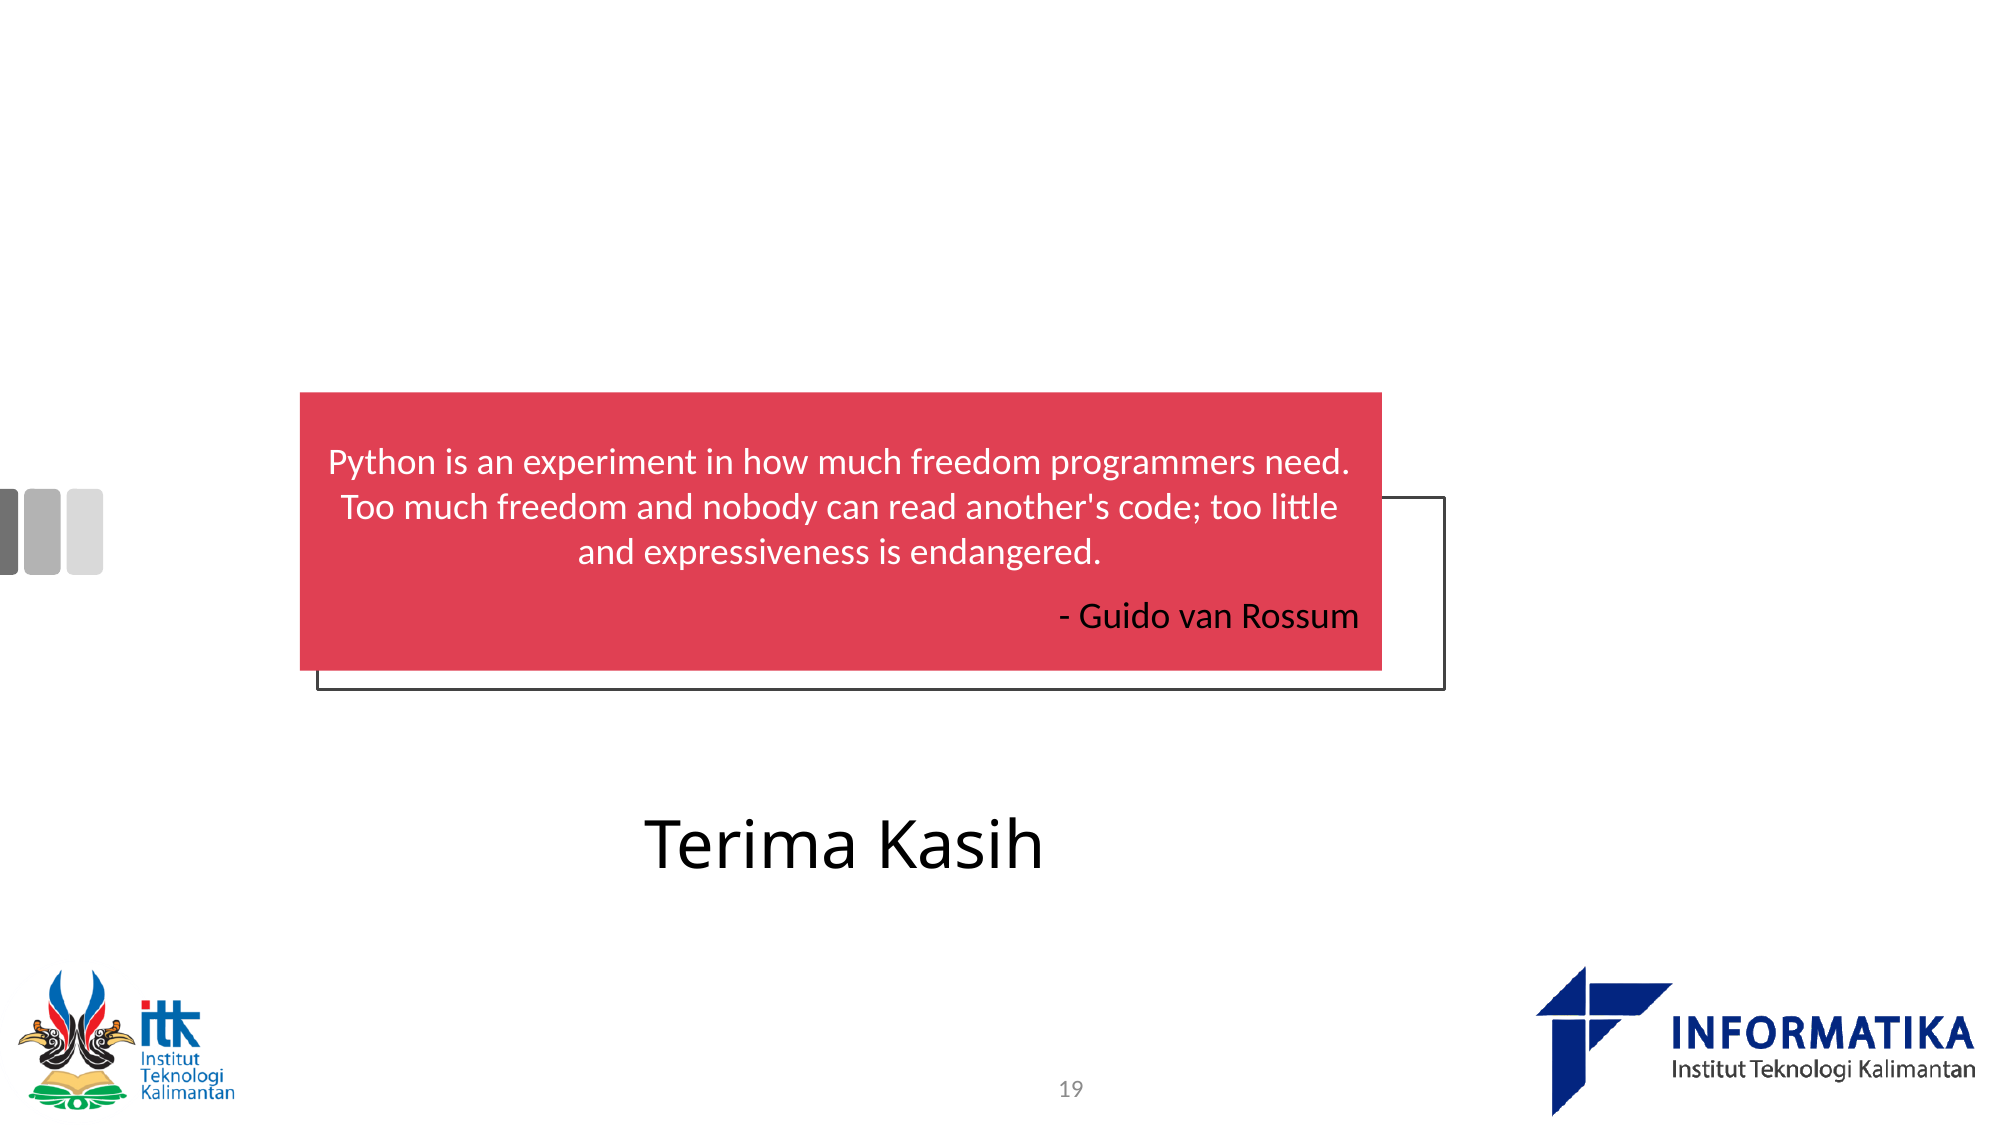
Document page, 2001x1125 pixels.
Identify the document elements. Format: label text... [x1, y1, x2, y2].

text_box Python is an experiment in how much freedom programmers need. Too much freedom and nobody can read another's code; too little and expressiveness is endangered. [299, 416, 1382, 588]
text_box - Guido van Rossum [1037, 587, 1382, 651]
picture [0, 935, 253, 1125]
text_box [299, 588, 1382, 671]
text_box Terima Kasih [538, 740, 1152, 944]
text_box [299, 392, 1382, 416]
picture [1534, 965, 1976, 1118]
